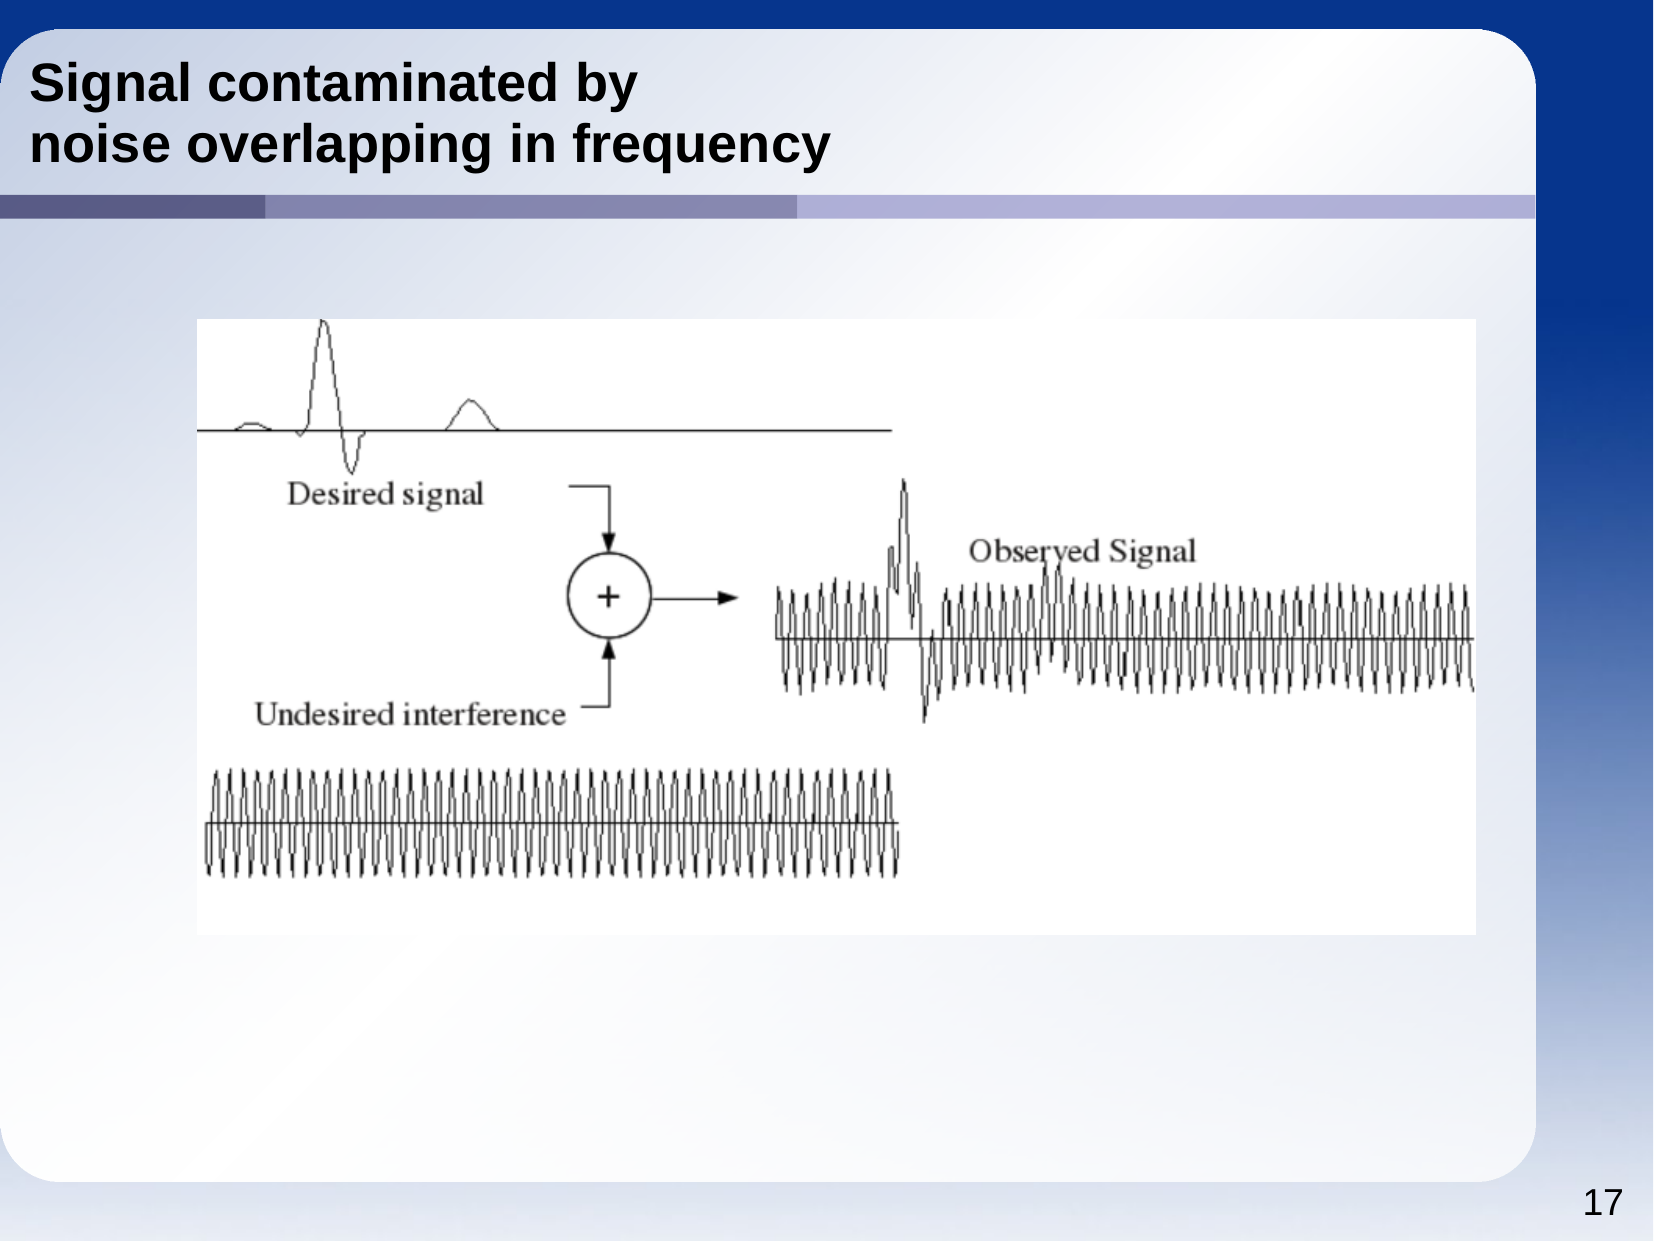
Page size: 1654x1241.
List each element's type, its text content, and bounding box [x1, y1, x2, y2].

title Signal contaminated by noise overlapping in frequency [29, 49, 1506, 178]
picture [197, 319, 1476, 935]
picture [0, 0, 1654, 1241]
